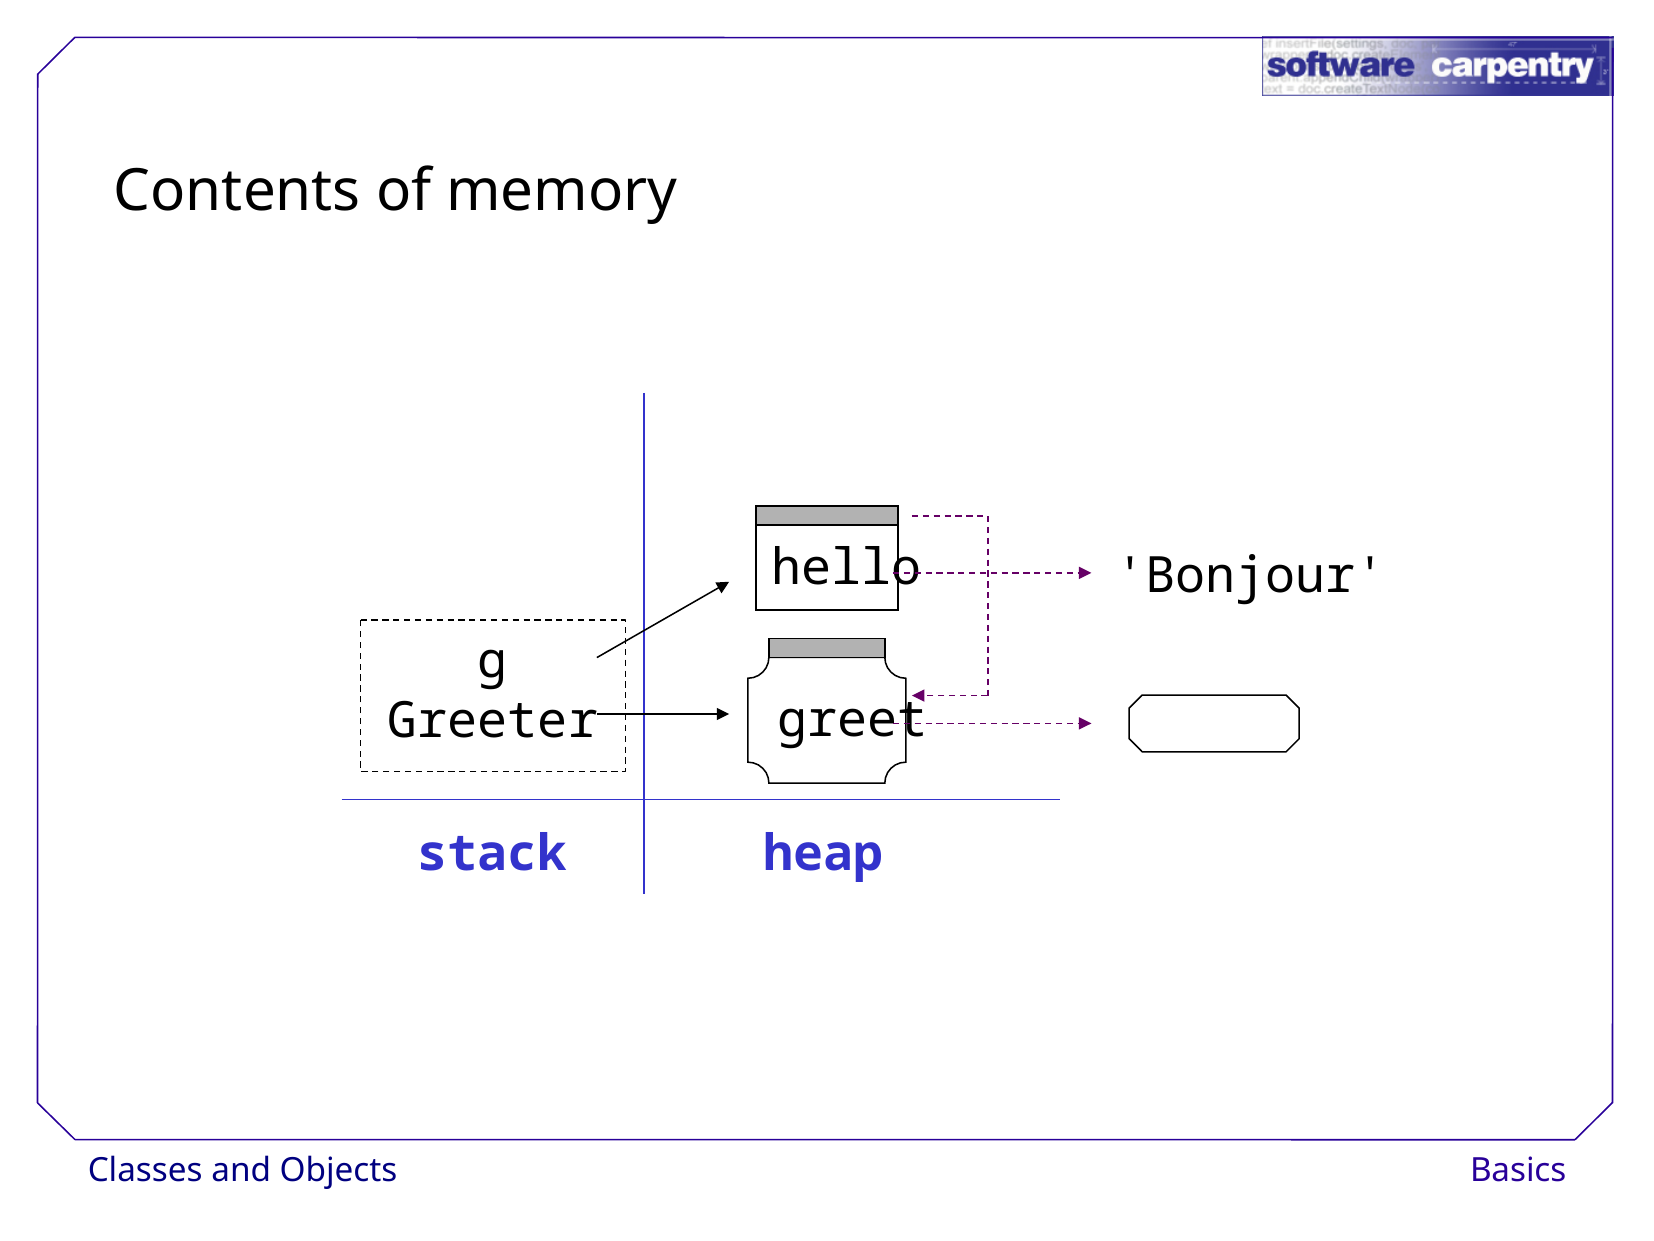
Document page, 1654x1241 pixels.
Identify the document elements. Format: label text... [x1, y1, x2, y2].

text_box g Greeter [360, 620, 626, 772]
text_box [756, 506, 898, 525]
text_box hello [756, 525, 898, 610]
text_box heap [691, 818, 957, 895]
text_box greet [747, 658, 906, 784]
text_box [768, 638, 885, 658]
text_box stack [360, 818, 626, 895]
text_box Contents of memory [99, 109, 1517, 231]
picture [1262, 36, 1614, 96]
text_box 'Bonjour' [1100, 534, 1328, 602]
